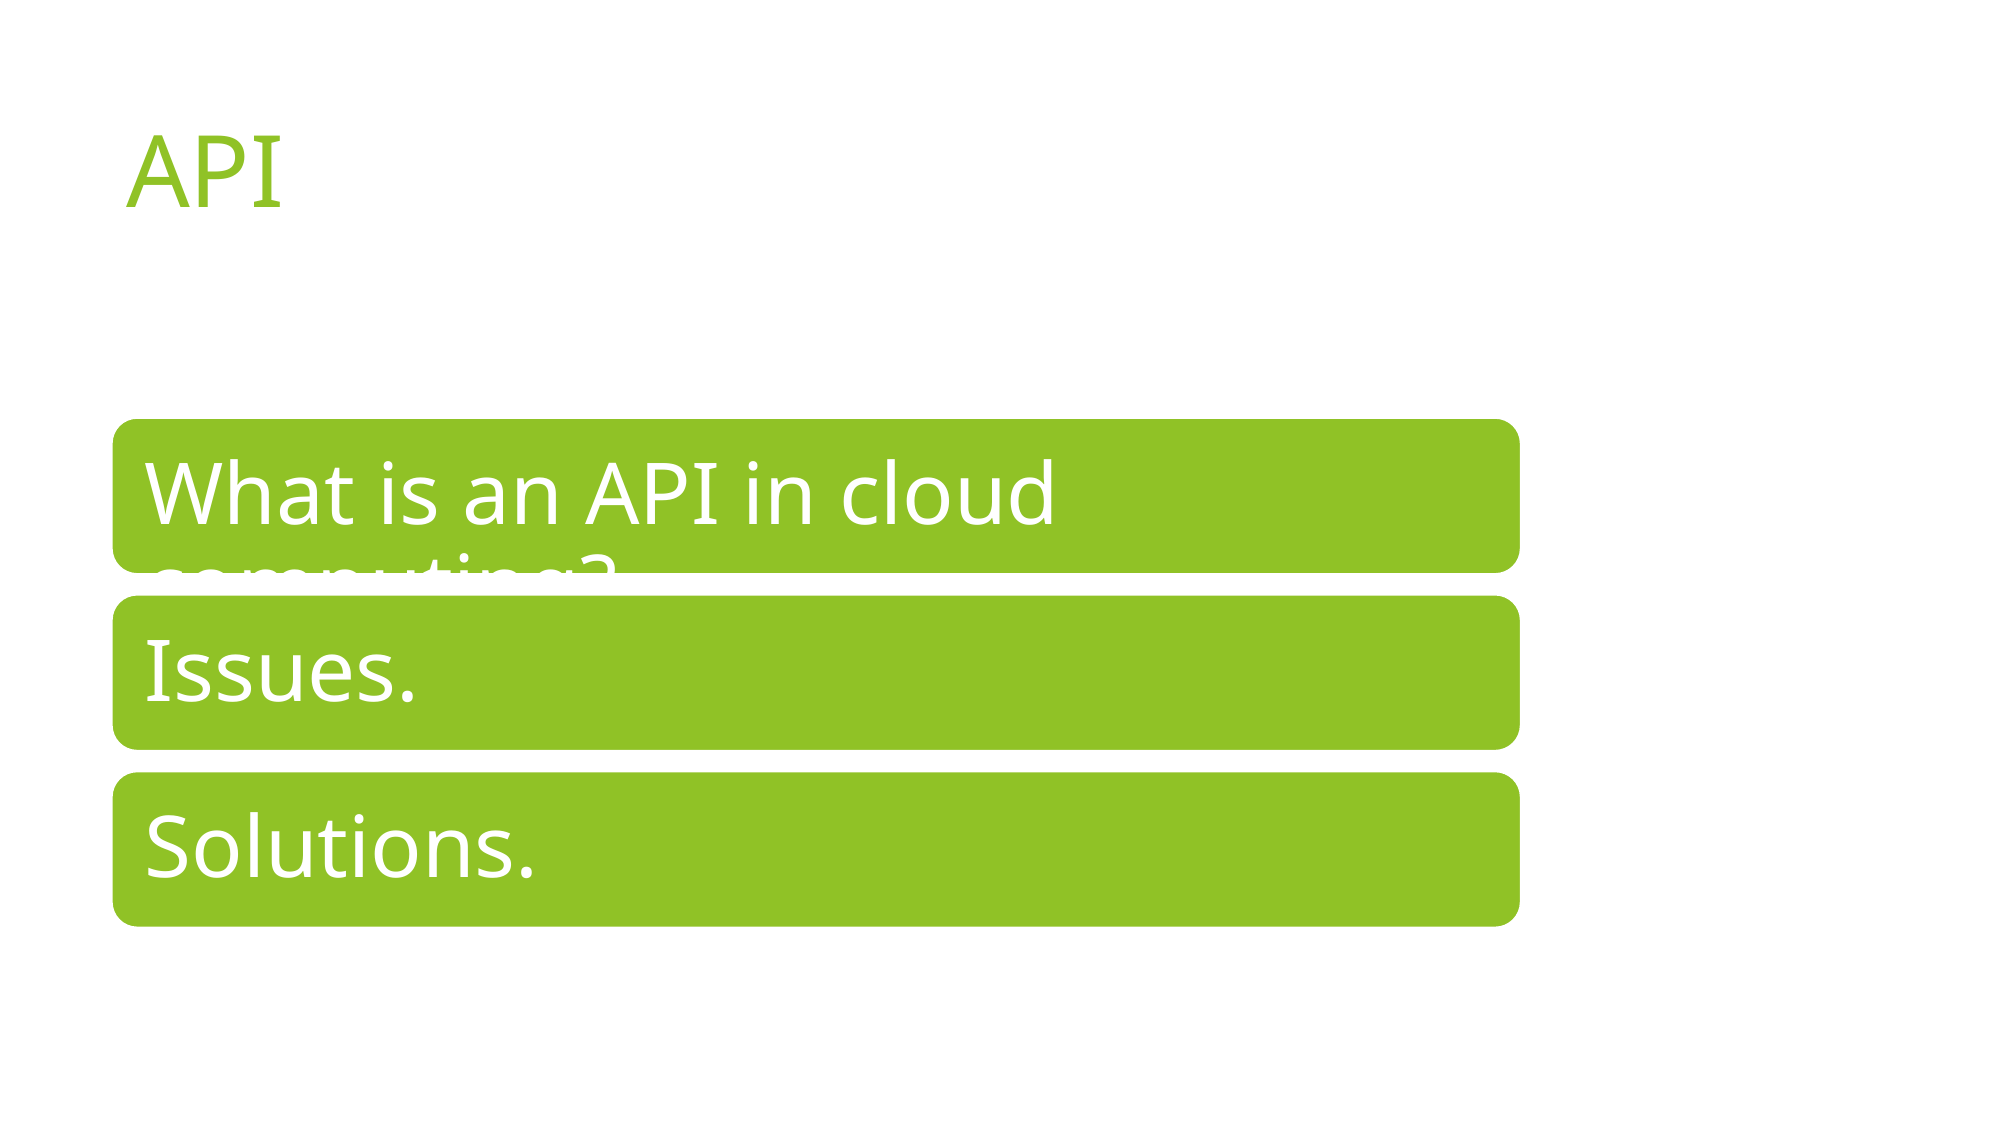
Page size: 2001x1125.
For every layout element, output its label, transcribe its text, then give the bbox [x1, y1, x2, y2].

text_box Solutions. [111, 770, 1522, 929]
text_box Issues. [111, 593, 1522, 752]
text_box What is an API in cloud computing? [111, 417, 1522, 575]
title API [111, 99, 1522, 317]
